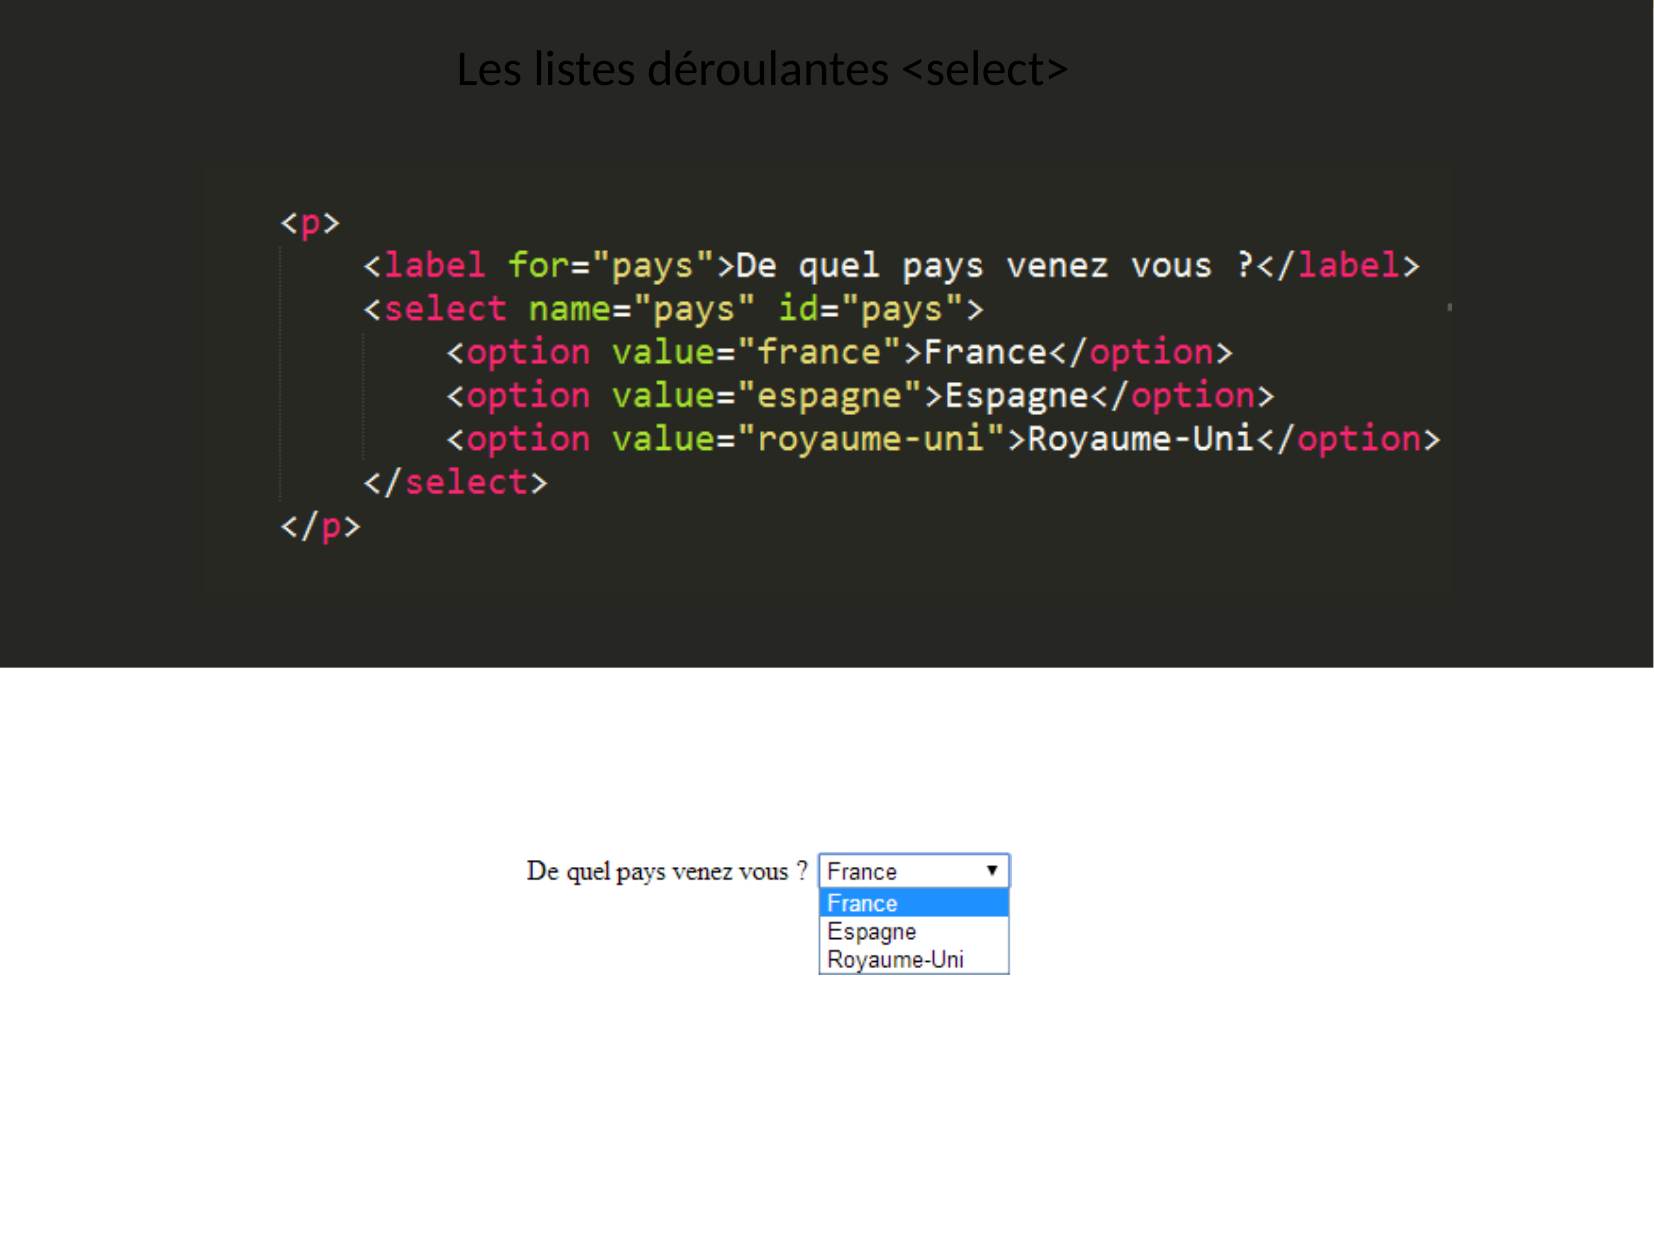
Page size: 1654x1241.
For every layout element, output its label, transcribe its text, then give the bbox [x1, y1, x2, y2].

text_box [0, 0, 1654, 668]
picture [204, 168, 1452, 597]
title Les listes déroulantes <select> [454, 33, 1199, 168]
picture [526, 852, 1012, 975]
